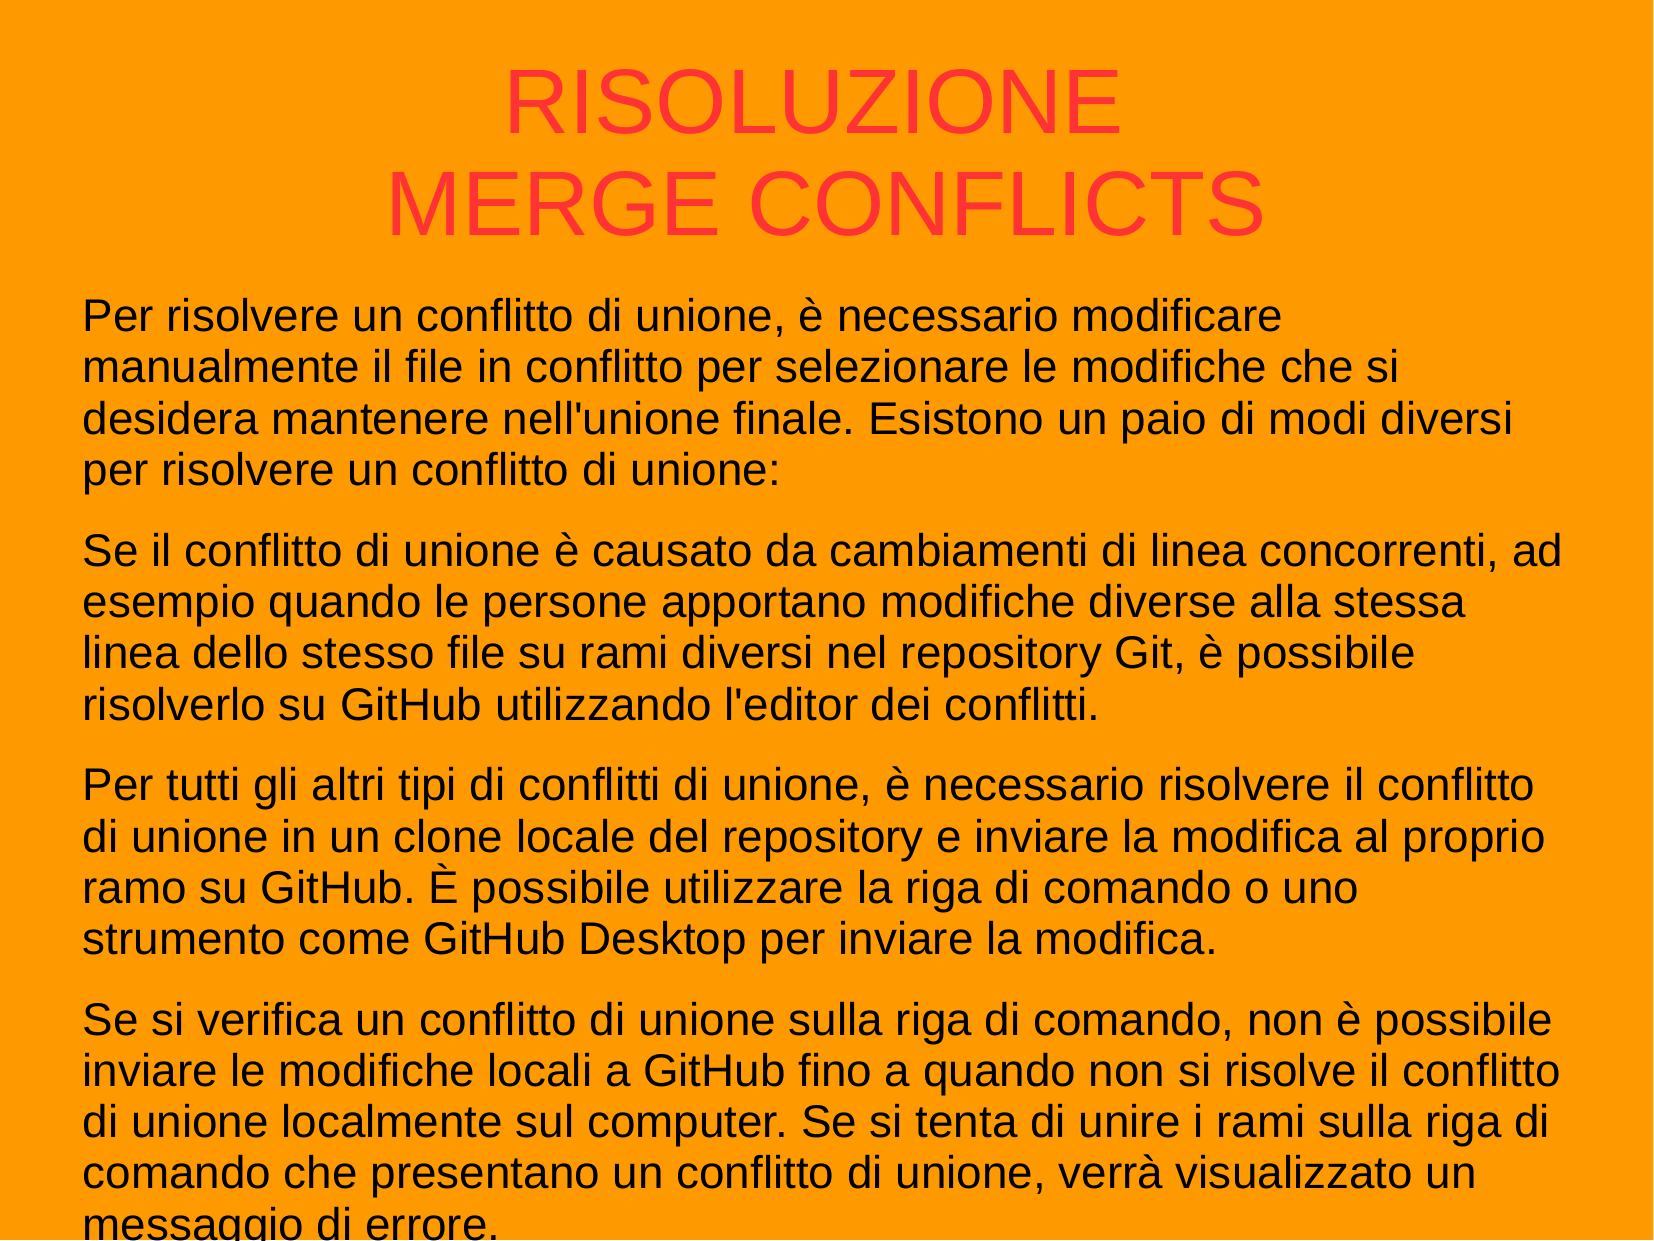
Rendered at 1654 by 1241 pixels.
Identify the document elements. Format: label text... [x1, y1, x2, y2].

list Per risolvere un conflitto di unione, è necessario modificare manualmente il file in conflitto per selezionare le modifiche che si desidera mantenere nell'unione finale. Esistono un paio di modi diversi per risolvere un conflitto di unione: Se il conflitto di unione è causato da cambiamenti di linea concorrenti, ad esempio quando le persone apportano modifiche diverse alla stessa linea dello stesso file su rami diversi nel repository Git, è possibile risolverlo su GitHub utilizzando l'editor dei conflitti. Per tutti gli altri tipi di conflitti di unione, è necessario risolvere il conflitto di unione in un clone locale del repository e inviare la modifica al proprio ramo su GitHub. È possibile utilizzare la riga di comando o uno strumento come GitHub Desktop per inviare la modifica. Se si verifica un conflitto di unione sulla riga di comando, non è possibile inviare le modifiche locali a GitHub fino a quando non si risolve il conflitto di unione localmente sul computer. Se si tenta di unire i rami sulla riga di comando che presentano un conflitto di unione, verrà visualizzato un messaggio di errore. [82, 290, 1571, 1241]
title RISOLUZIONE MERGE CONFLICTS [82, 49, 1571, 257]
